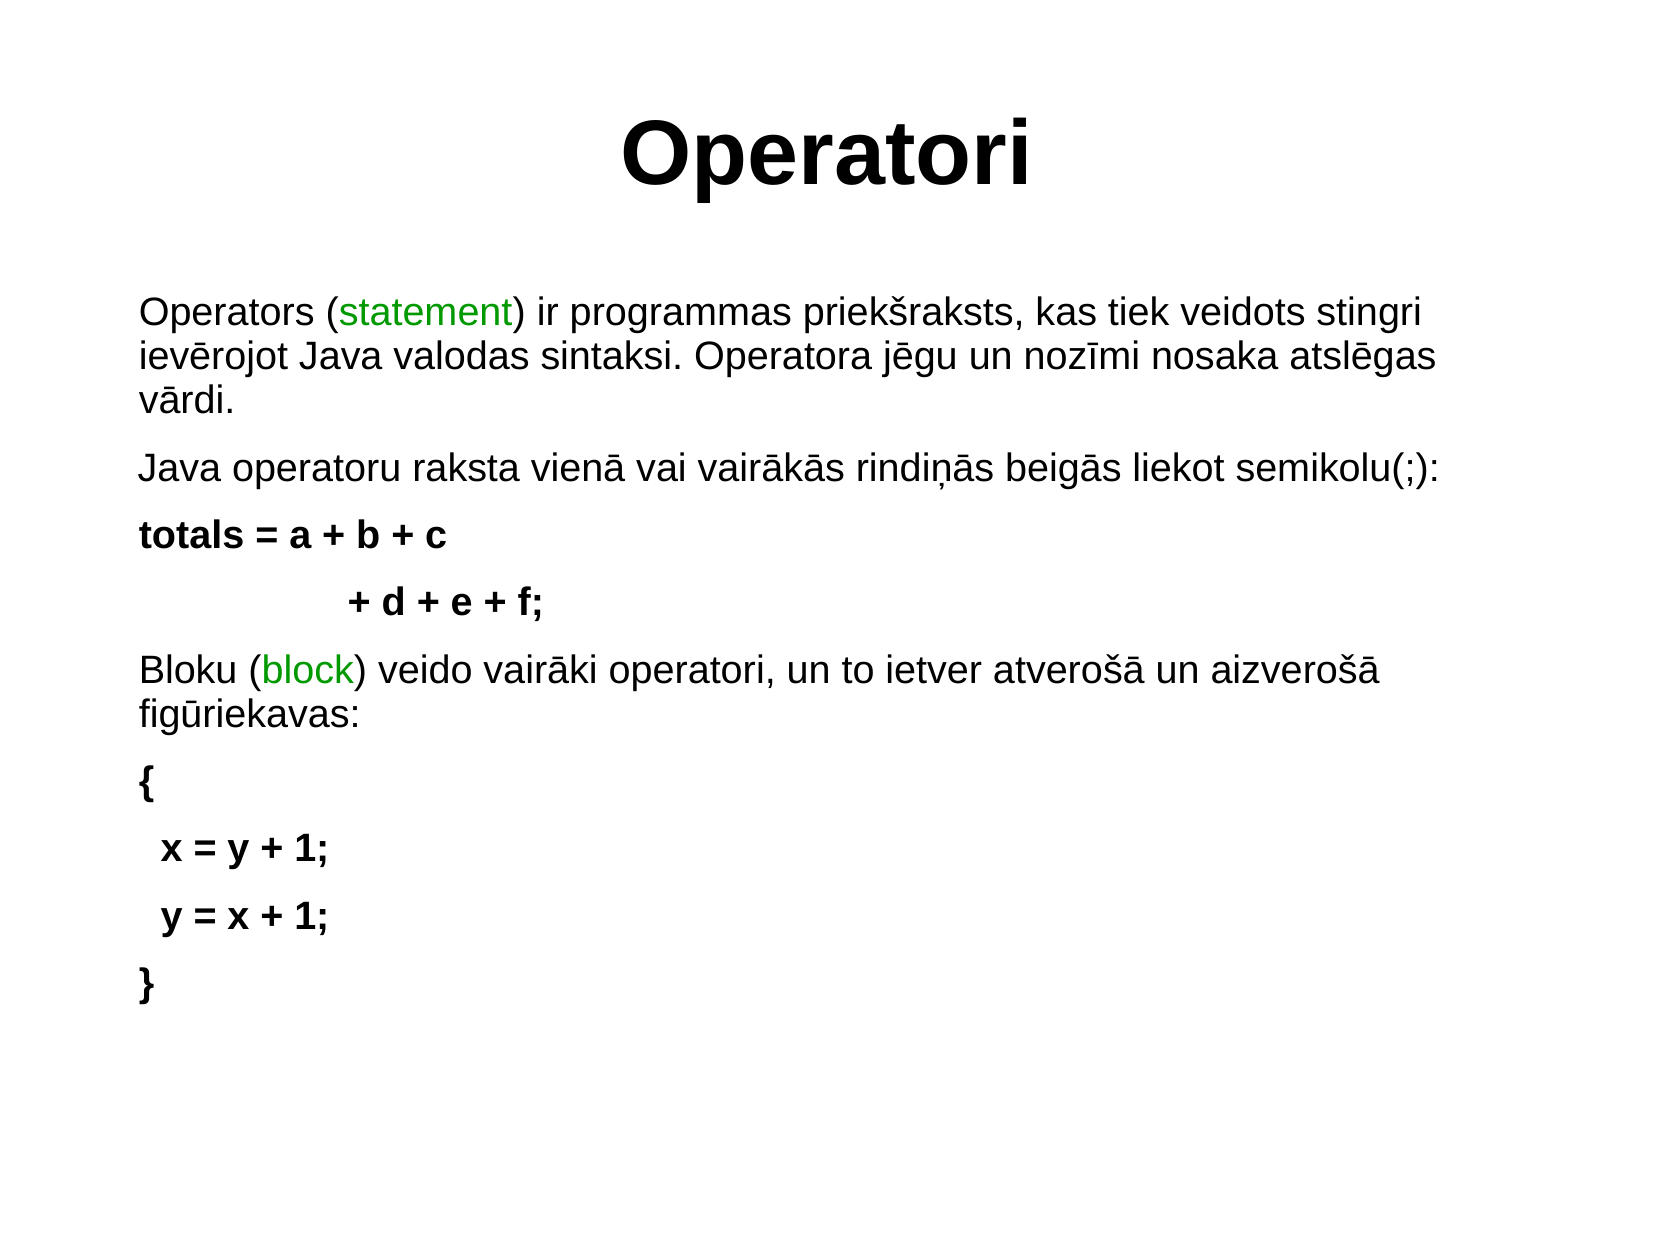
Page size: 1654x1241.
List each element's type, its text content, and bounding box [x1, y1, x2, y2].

title Operatori [82, 49, 1571, 257]
list Operators (statement) ir programmas priekšraksts, kas tiek veidots stingri ievērojot Java valodas sintaksi. Operatora jēgu un nozīmi nosaka atslēgas vārdi. Java operatoru raksta vienā vai vairākās rindiņās beigās liekot semikolu(;): totals = a + b + c + d + e + f; Bloku (block) veido vairāki operatori, un to ietver atverošā un aizverošā figūriekavas: { x = y + 1; y = x + 1; } [82, 290, 1538, 1010]
